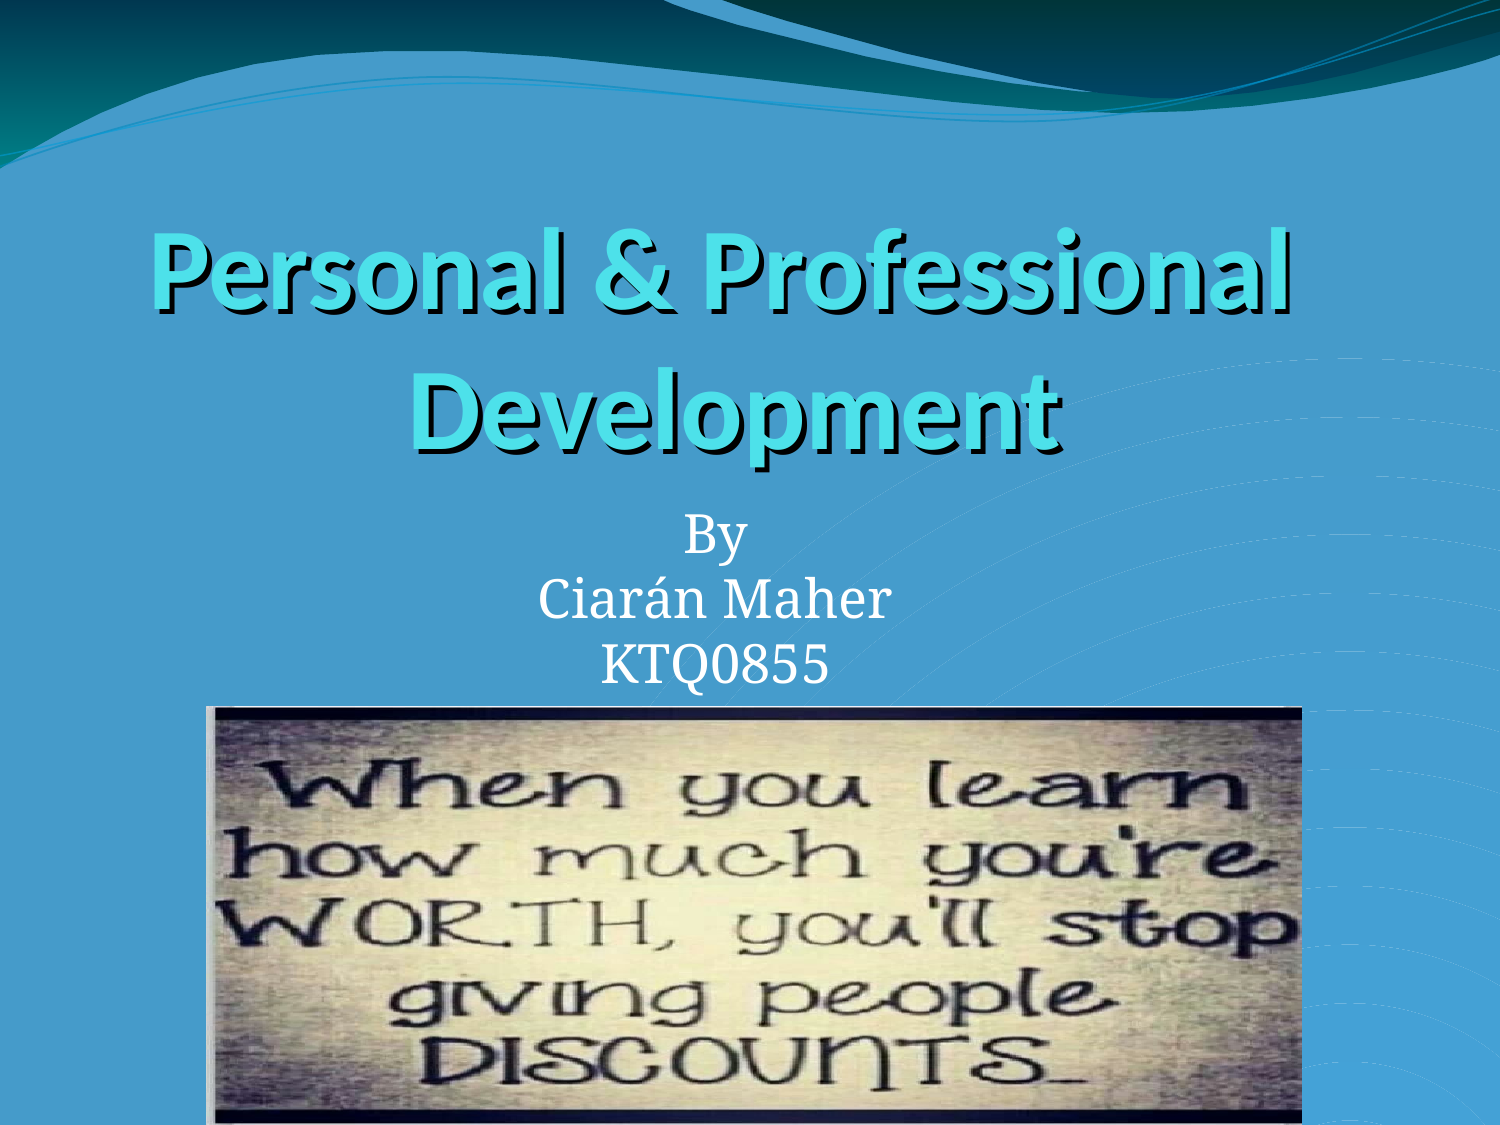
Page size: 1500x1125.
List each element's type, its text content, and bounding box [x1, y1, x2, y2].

picture [65, 138, 80, 143]
subtitle By Ciarán Maher KTQ0855 [76, 491, 1366, 780]
picture [635, 90, 669, 94]
picture [206, 780, 1302, 1125]
title Personal & Professional Development [92, 172, 1381, 473]
picture [113, 125, 133, 131]
